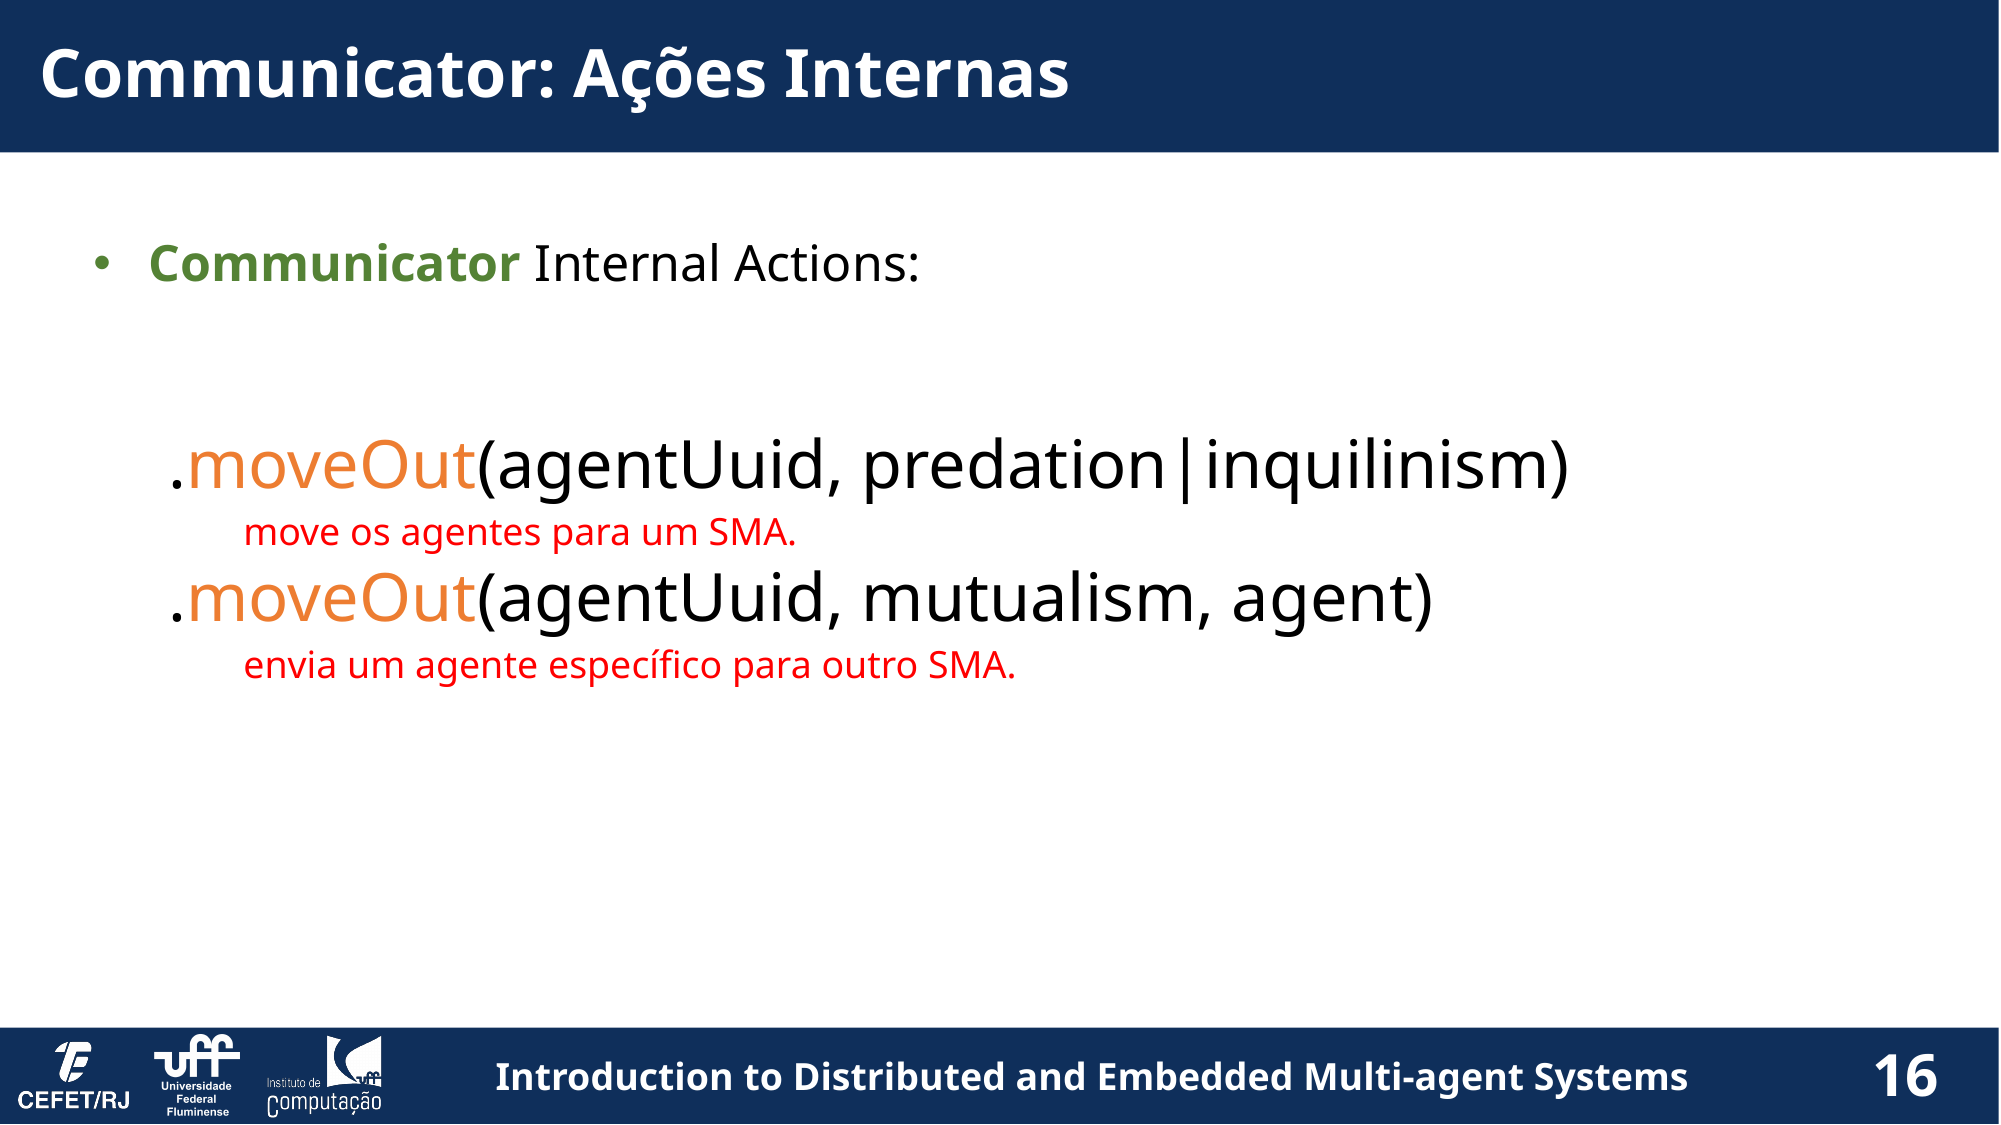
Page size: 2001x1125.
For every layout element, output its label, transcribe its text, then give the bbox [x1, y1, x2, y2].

picture [18, 1021, 129, 1125]
picture [153, 1033, 241, 1121]
picture [265, 1033, 383, 1118]
text_box Communicator Internal Actions: .moveOut(agentUuid, predation|inquilinism) move os agentes para um SMA. .moveOut(agentUuid, mutualism, agent) envia um agente específico para outro SMA. [78, 231, 1832, 1005]
text_box Communicator: Ações Internas [25, 23, 1999, 119]
